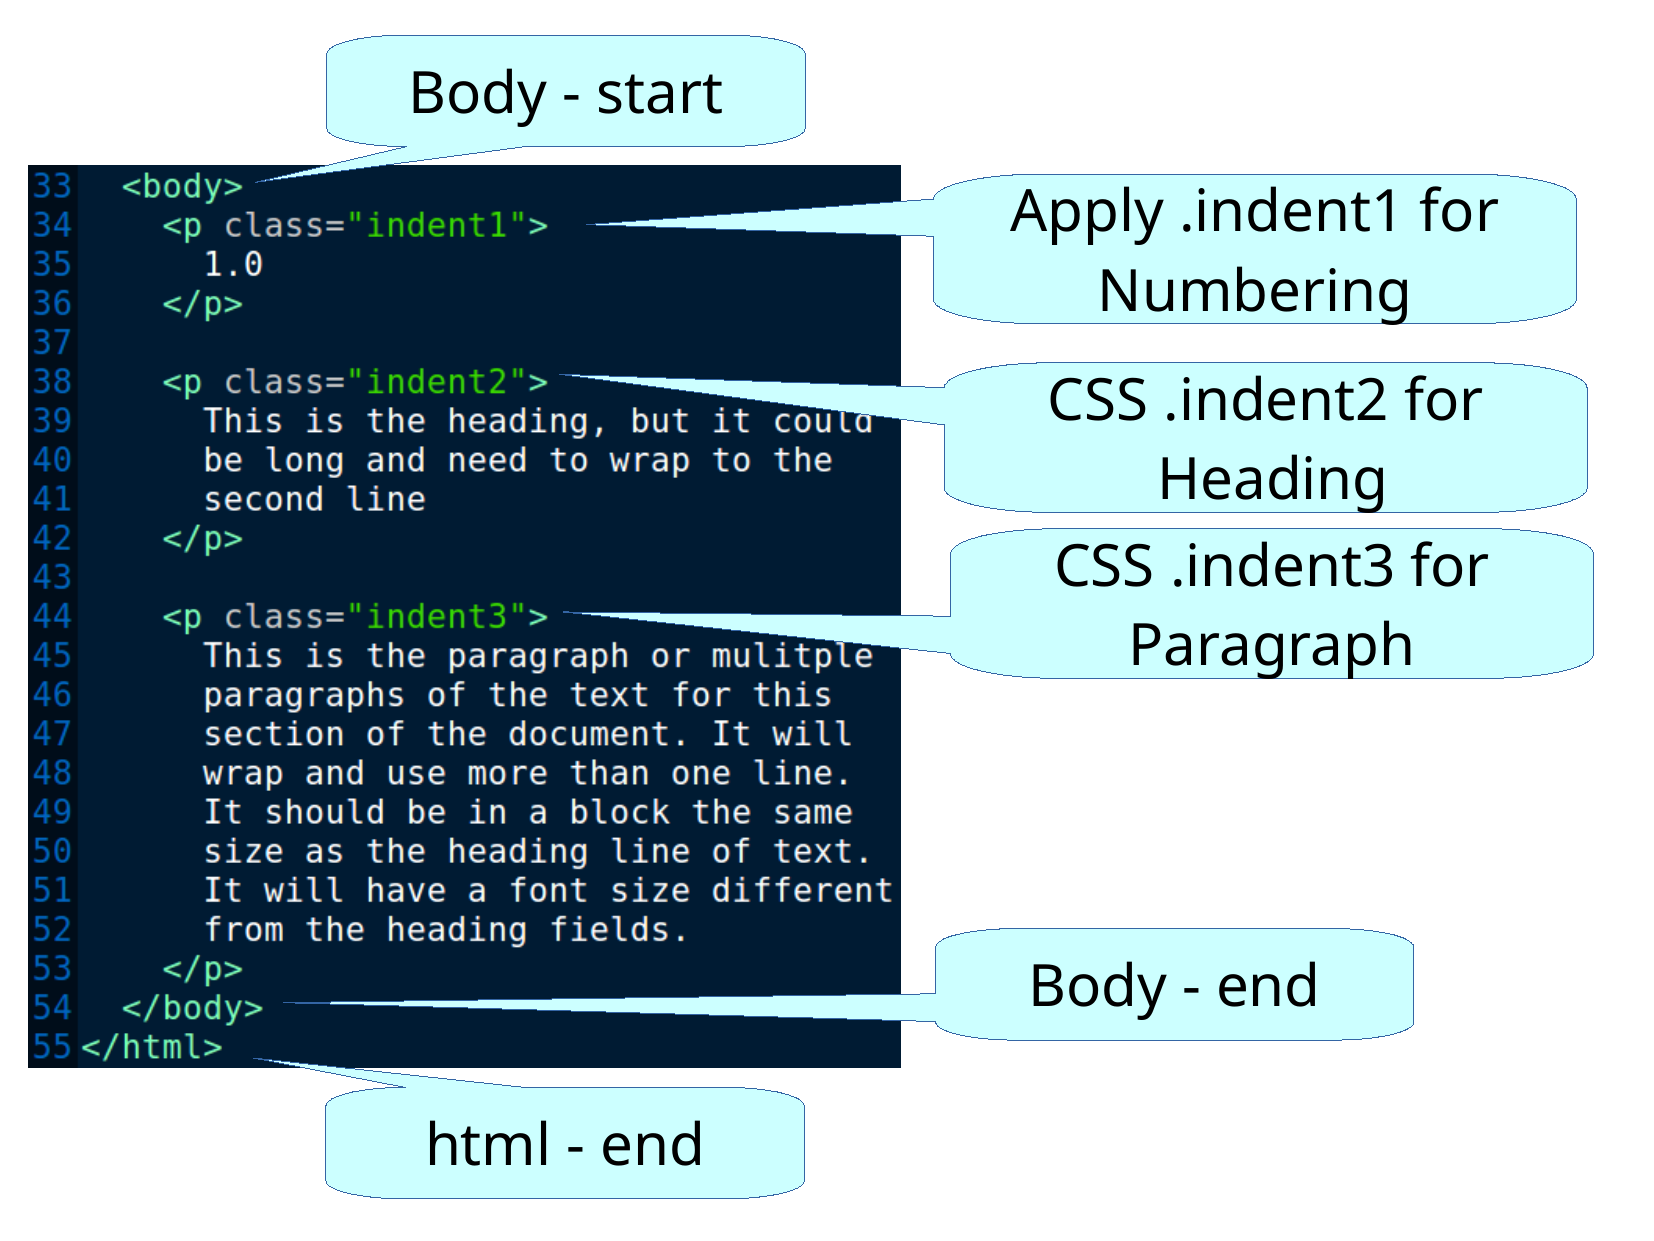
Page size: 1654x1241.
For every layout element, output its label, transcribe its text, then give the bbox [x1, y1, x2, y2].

picture [28, 165, 901, 1068]
text_box CSS .indent3 for Paragraph [563, 528, 1594, 679]
text_box html - end [253, 1058, 805, 1199]
text_box Body - start [255, 35, 806, 183]
text_box CSS .indent2 for Heading [559, 362, 1588, 513]
text_box Body - end [283, 928, 1414, 1041]
text_box Apply .indent1 for Numbering [586, 174, 1577, 324]
